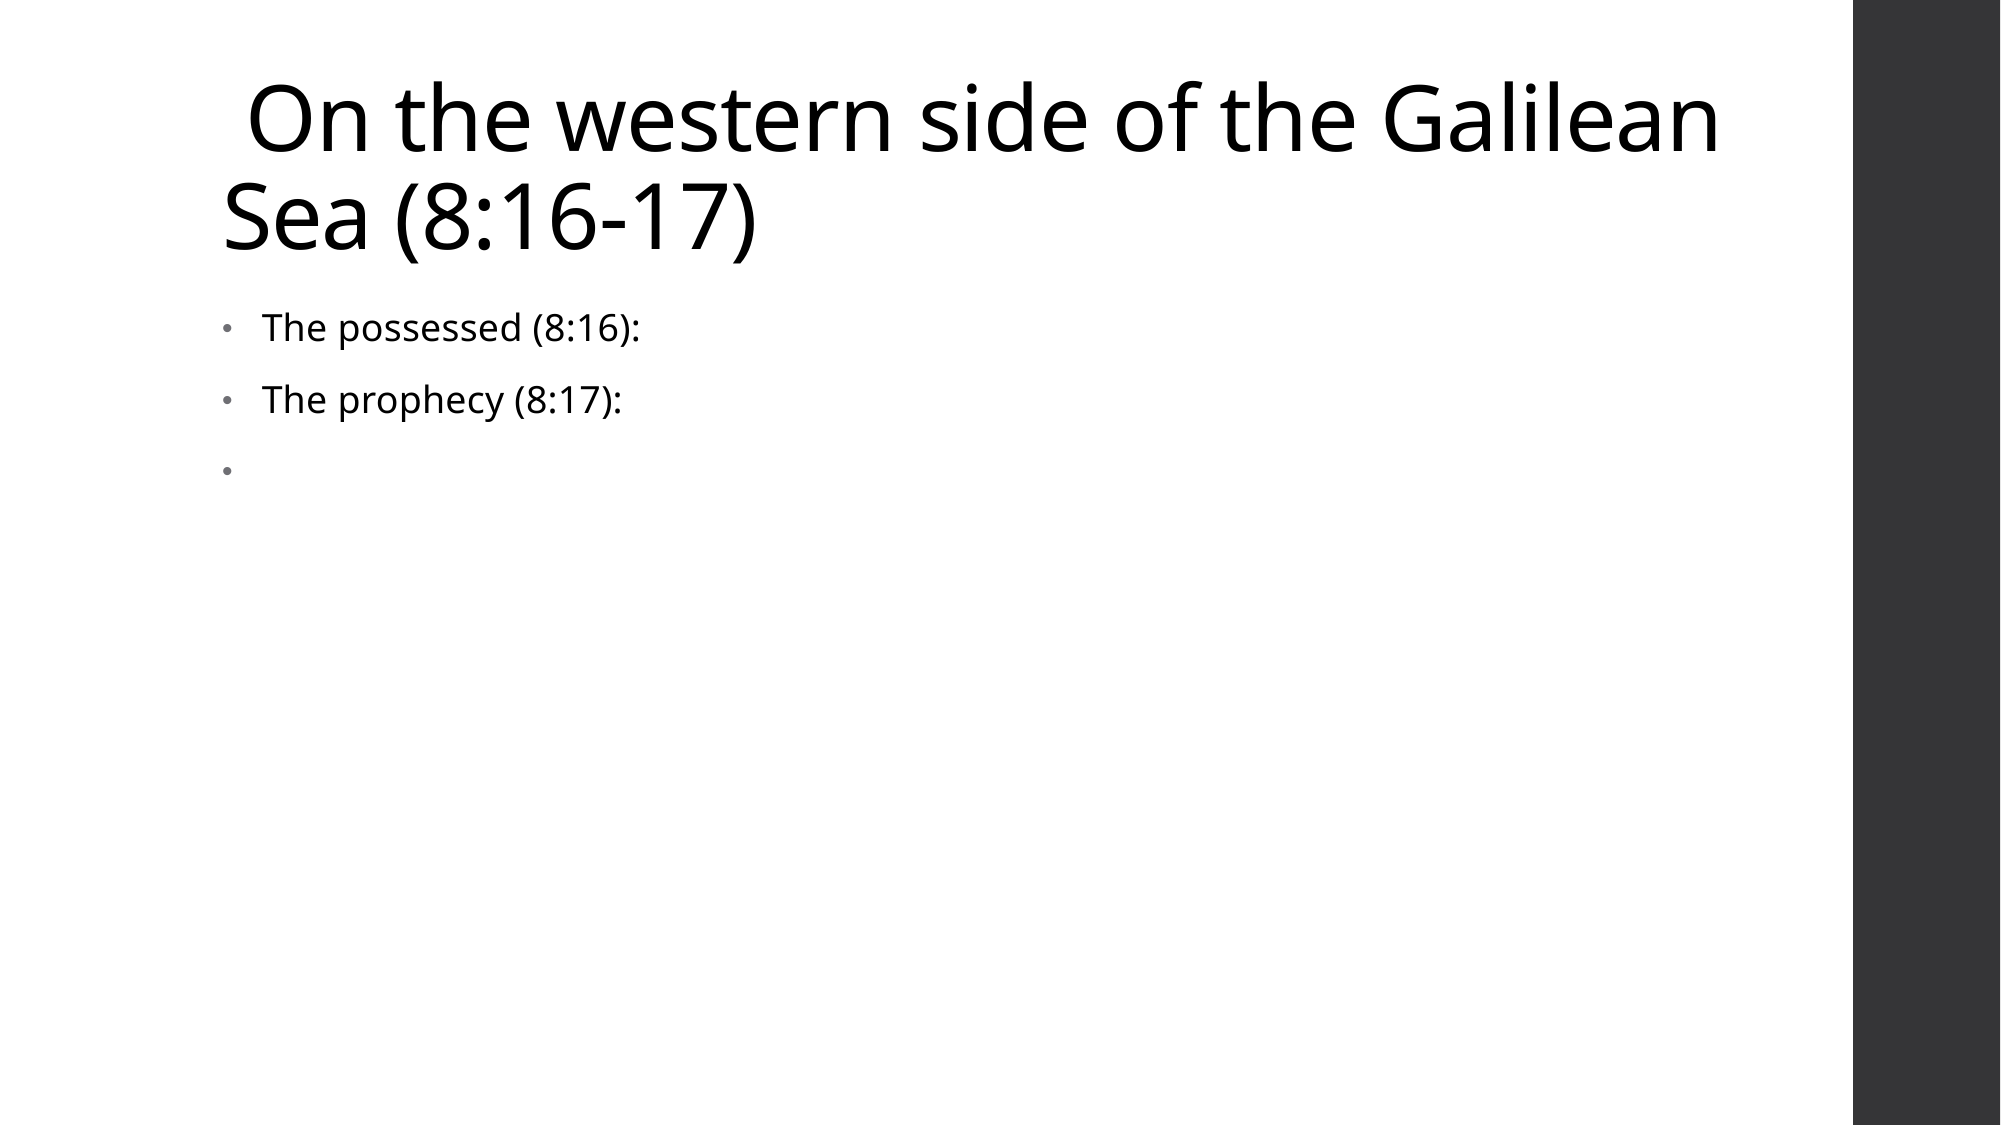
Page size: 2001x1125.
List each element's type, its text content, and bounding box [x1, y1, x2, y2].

title On the western side of the Galilean Sea (8:16-17) [206, 60, 1797, 278]
list The possessed (8:16): The prophecy (8:17): [206, 299, 1617, 1014]
